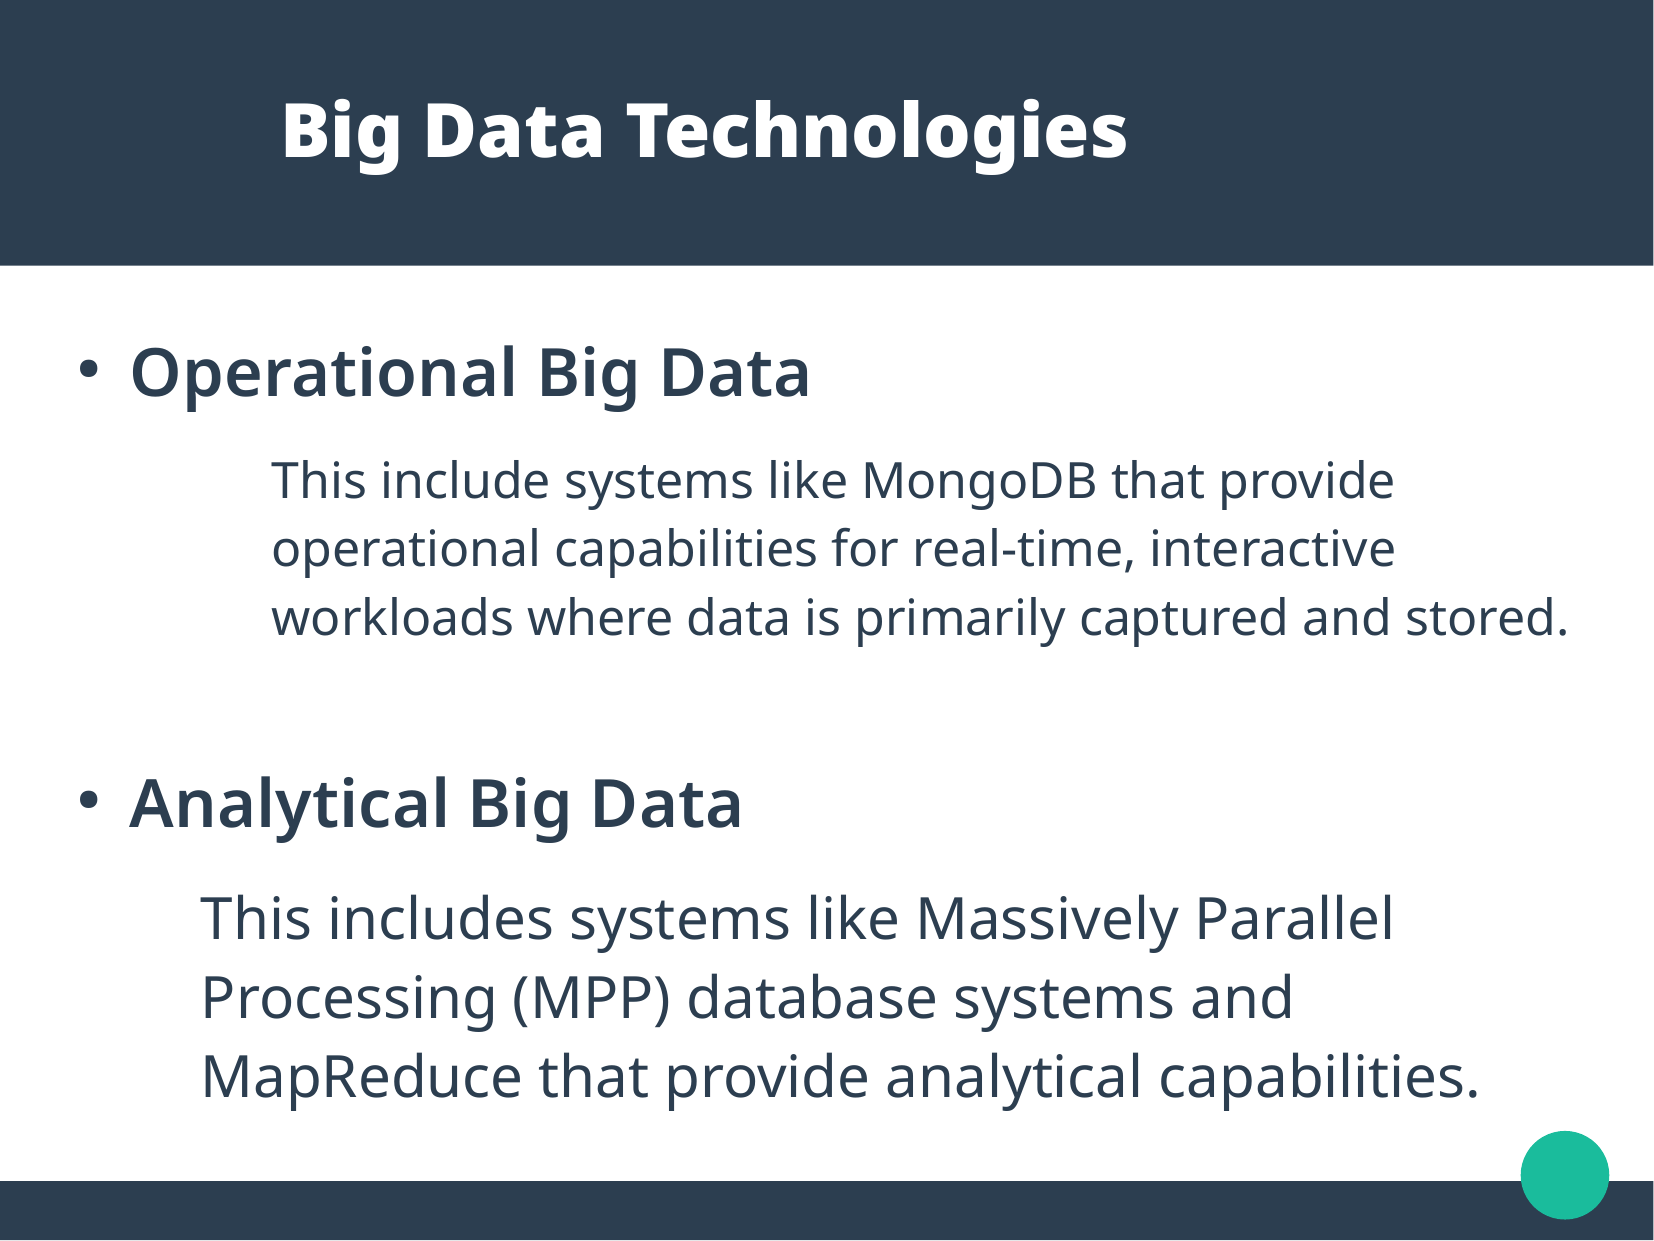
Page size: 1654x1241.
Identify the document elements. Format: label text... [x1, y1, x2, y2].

list Operational Big Data This include systems like MongoDB that provide operational capabilities for real-time, interactive workloads where data is primarily captured and stored. [59, 324, 1595, 720]
title Big Data Technologies [59, 49, 1595, 207]
list Analytical Big Data This includes systems like Massively Parallel Processing (MPP) database systems and MapReduce that provide analytical capabilities. [59, 756, 1595, 1151]
